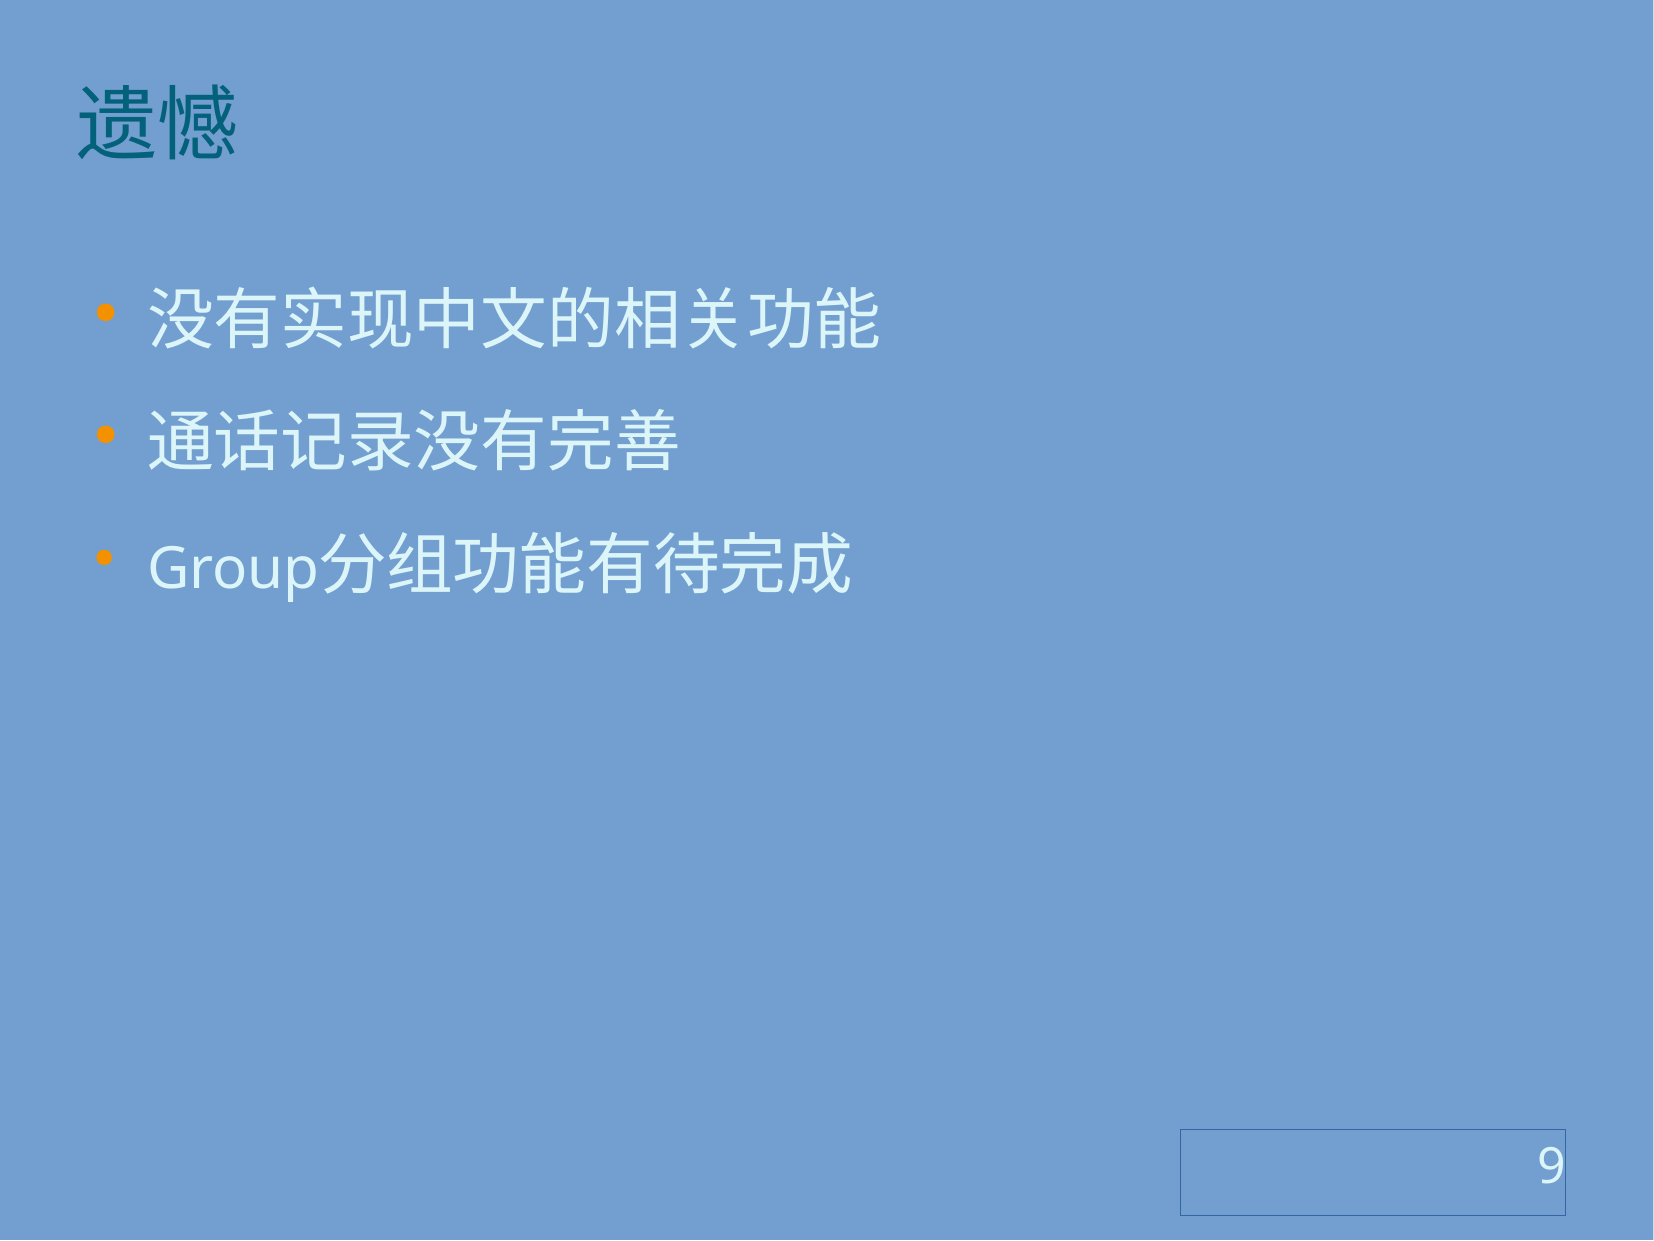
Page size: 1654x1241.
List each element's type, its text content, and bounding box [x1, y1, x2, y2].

list 没有实现中文的相关功能 通话记录没有完善 Group分组功能有待完成 [76, 265, 1564, 1111]
title 遗憾 [76, 59, 1565, 178]
